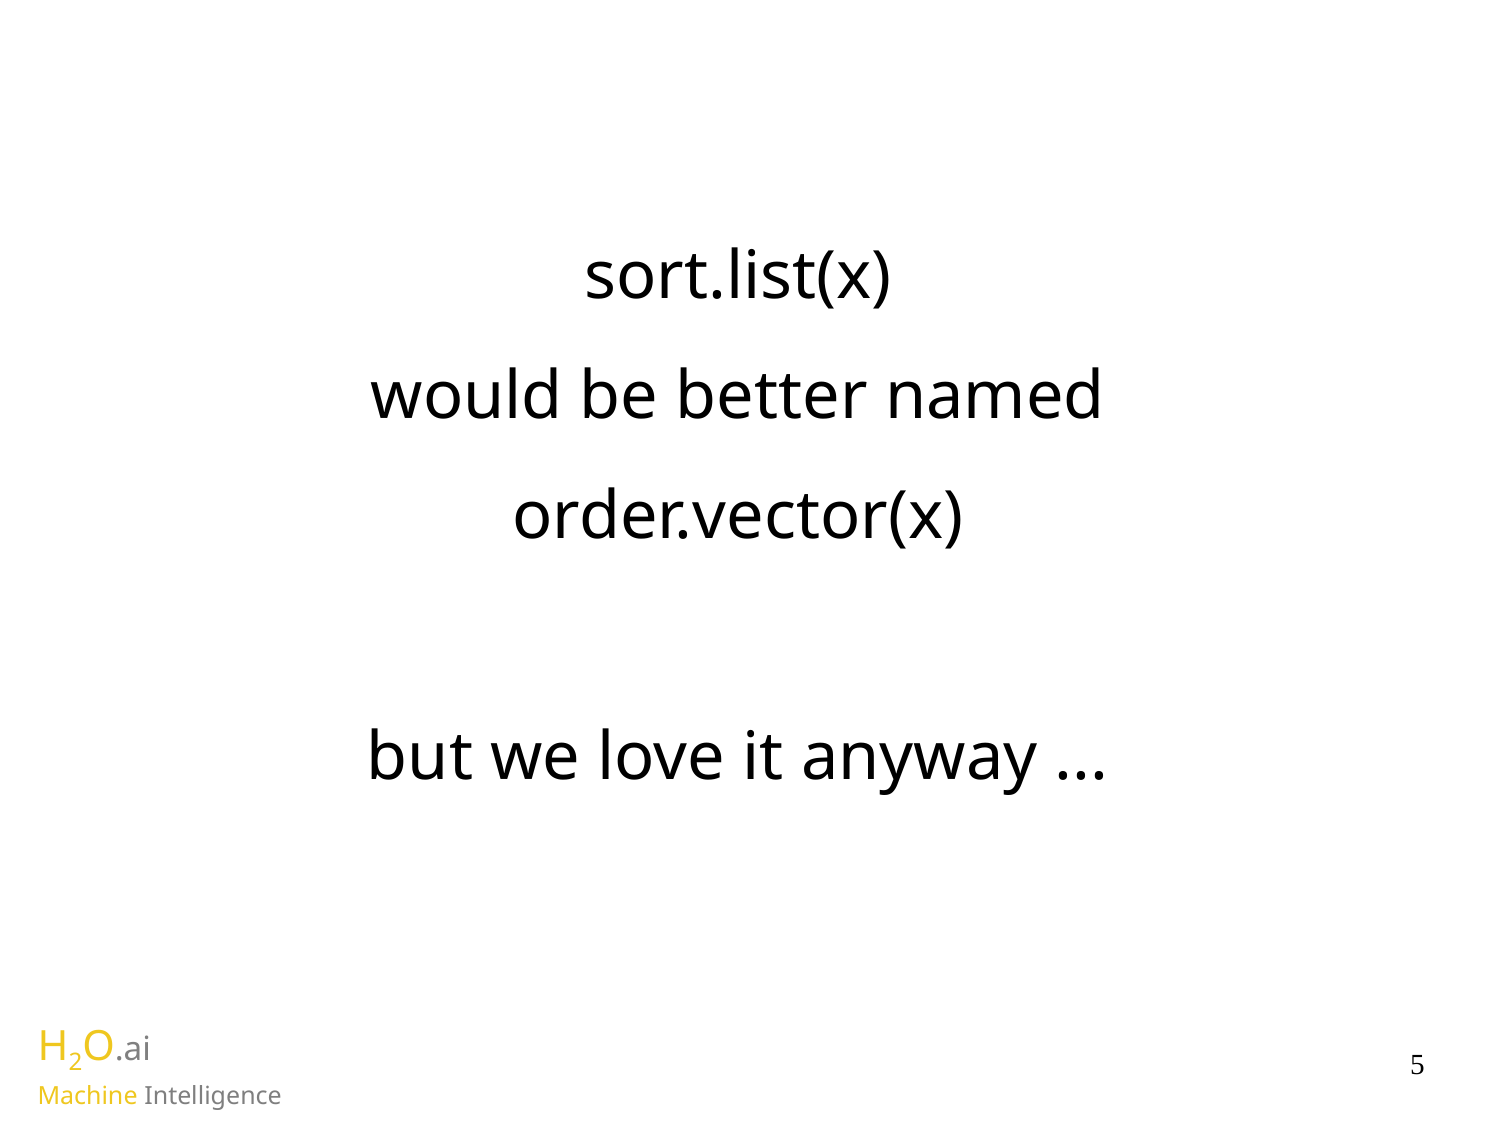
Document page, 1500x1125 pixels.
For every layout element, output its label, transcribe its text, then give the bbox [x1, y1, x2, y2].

list sort.list(x) would be better named order.vector(x) but we love it anyway ... [27, 227, 1378, 1090]
